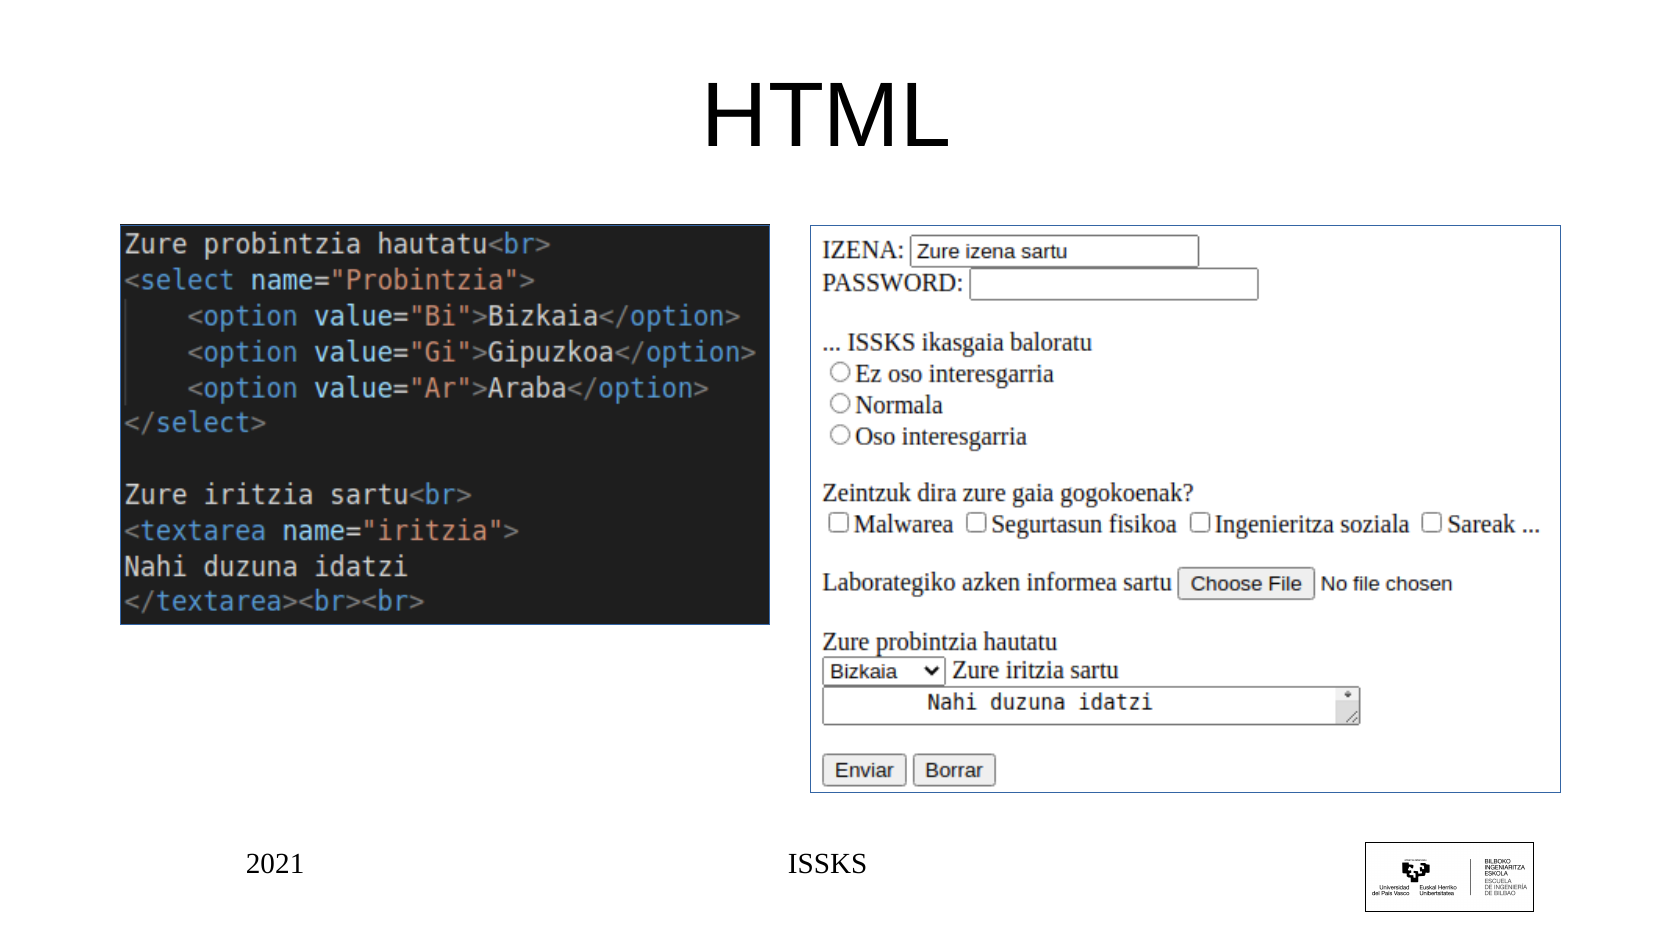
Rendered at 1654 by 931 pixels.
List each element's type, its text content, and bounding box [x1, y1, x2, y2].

picture [1366, 843, 1533, 911]
picture [120, 224, 770, 625]
picture [810, 224, 1561, 793]
title HTML [82, 37, 1571, 193]
